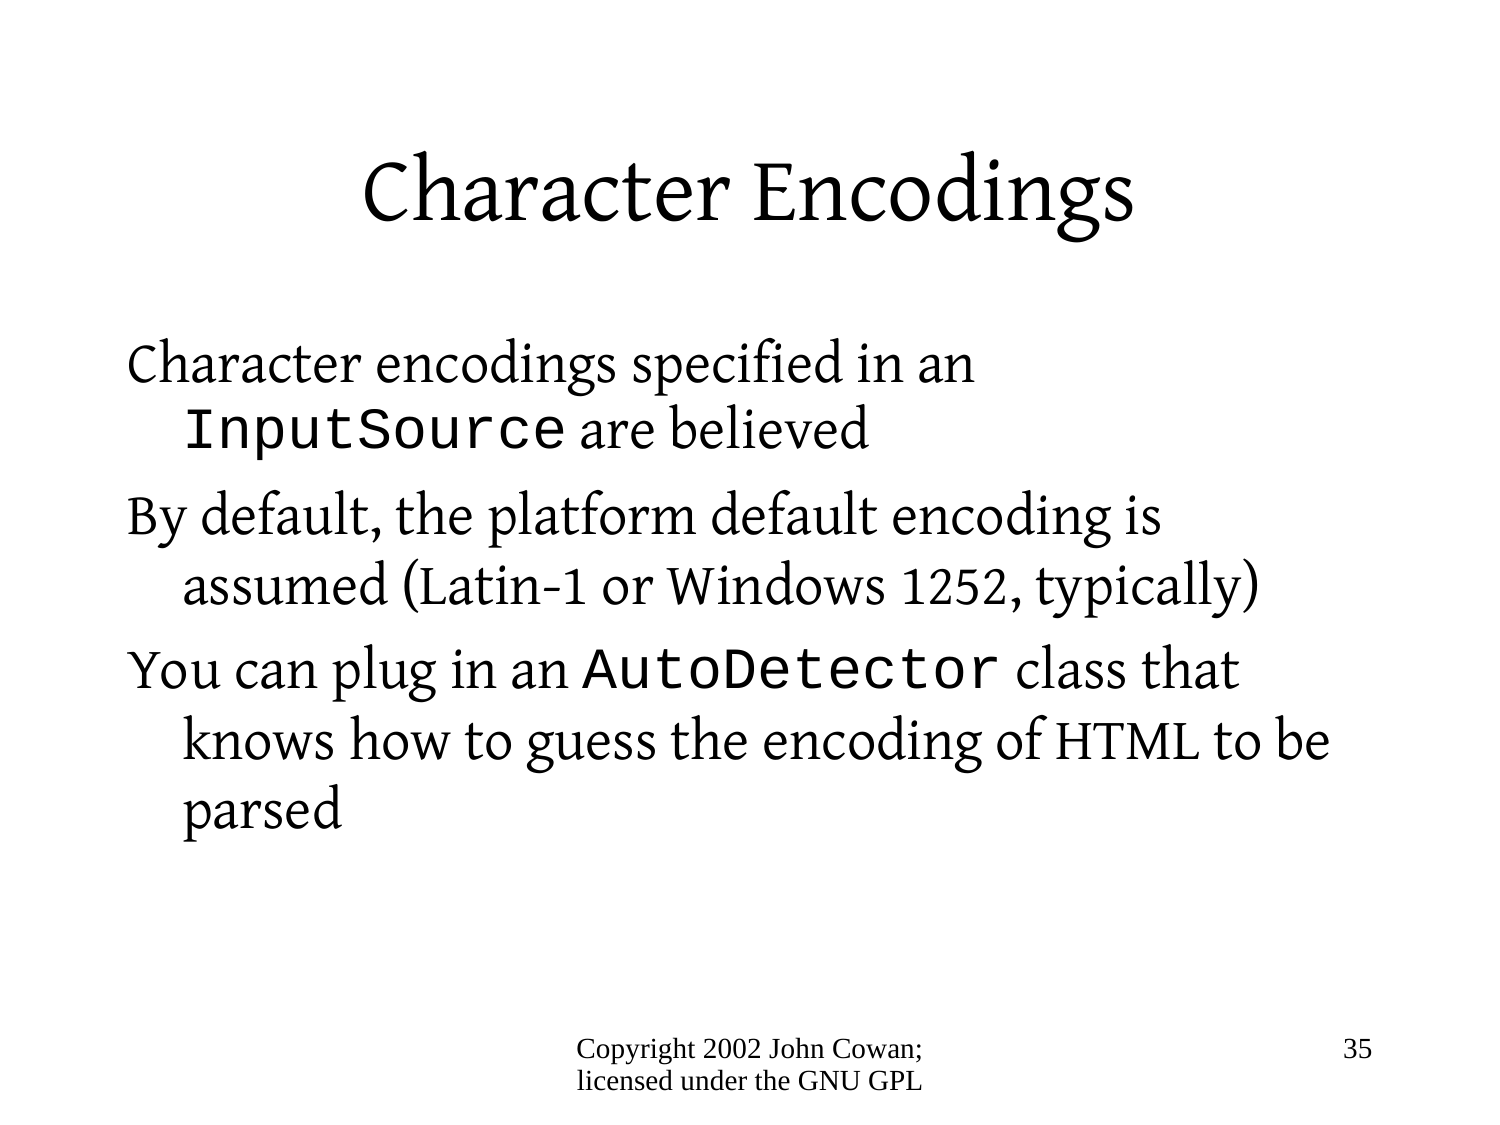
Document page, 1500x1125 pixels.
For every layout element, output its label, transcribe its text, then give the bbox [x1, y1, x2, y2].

list Character encodings specified in an InputSource are believed By default, the platform default encoding is assumed (Latin-1 or Windows 1252, typically) You can plug in an AutoDetector class that knows how to guess the encoding of HTML to be parsed [112, 324, 1388, 1007]
text_box 35 [1074, 1025, 1388, 1074]
title Character Encodings [112, 99, 1388, 288]
text_box Copyright 2002 John Cowan; licensed under the GNU GPL [512, 1025, 988, 1107]
